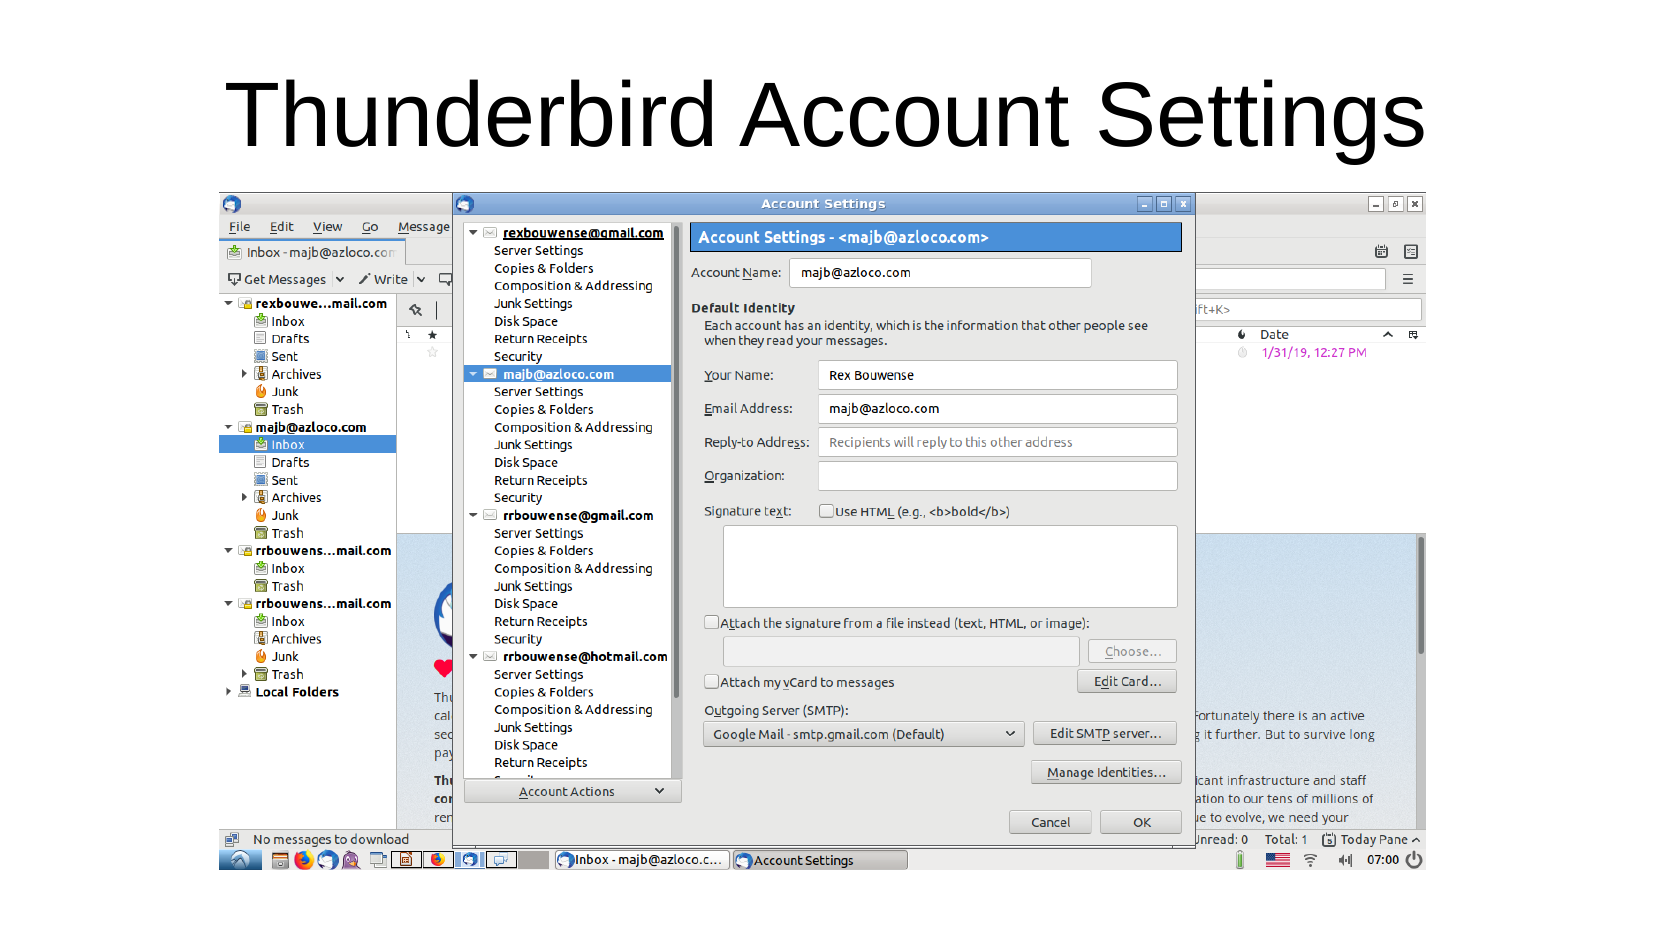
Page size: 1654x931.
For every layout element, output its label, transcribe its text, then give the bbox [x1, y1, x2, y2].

picture [219, 192, 1426, 871]
title Thunderbird Account Settings [82, 37, 1571, 193]
